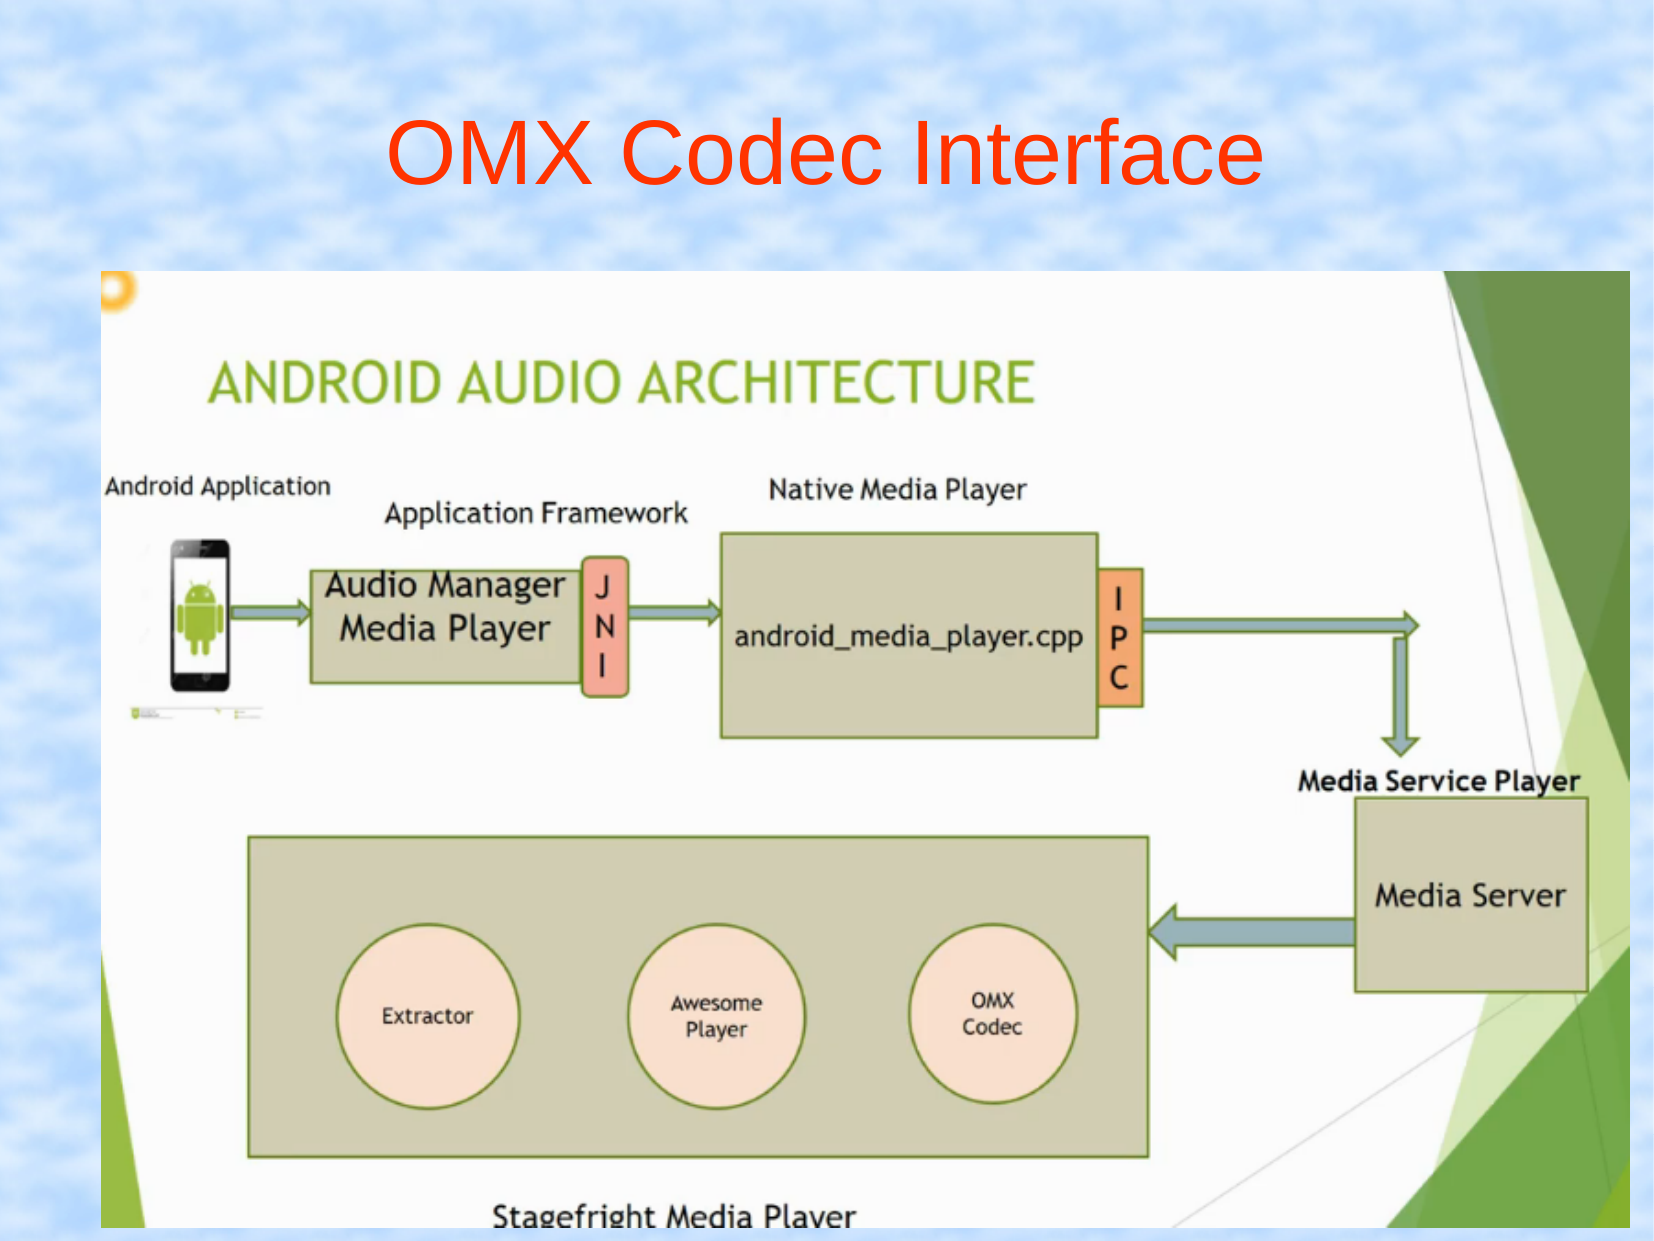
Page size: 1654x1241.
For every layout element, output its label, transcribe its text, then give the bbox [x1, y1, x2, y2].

picture [0, 0, 1654, 1241]
title OMX Codec Interface [82, 49, 1571, 257]
